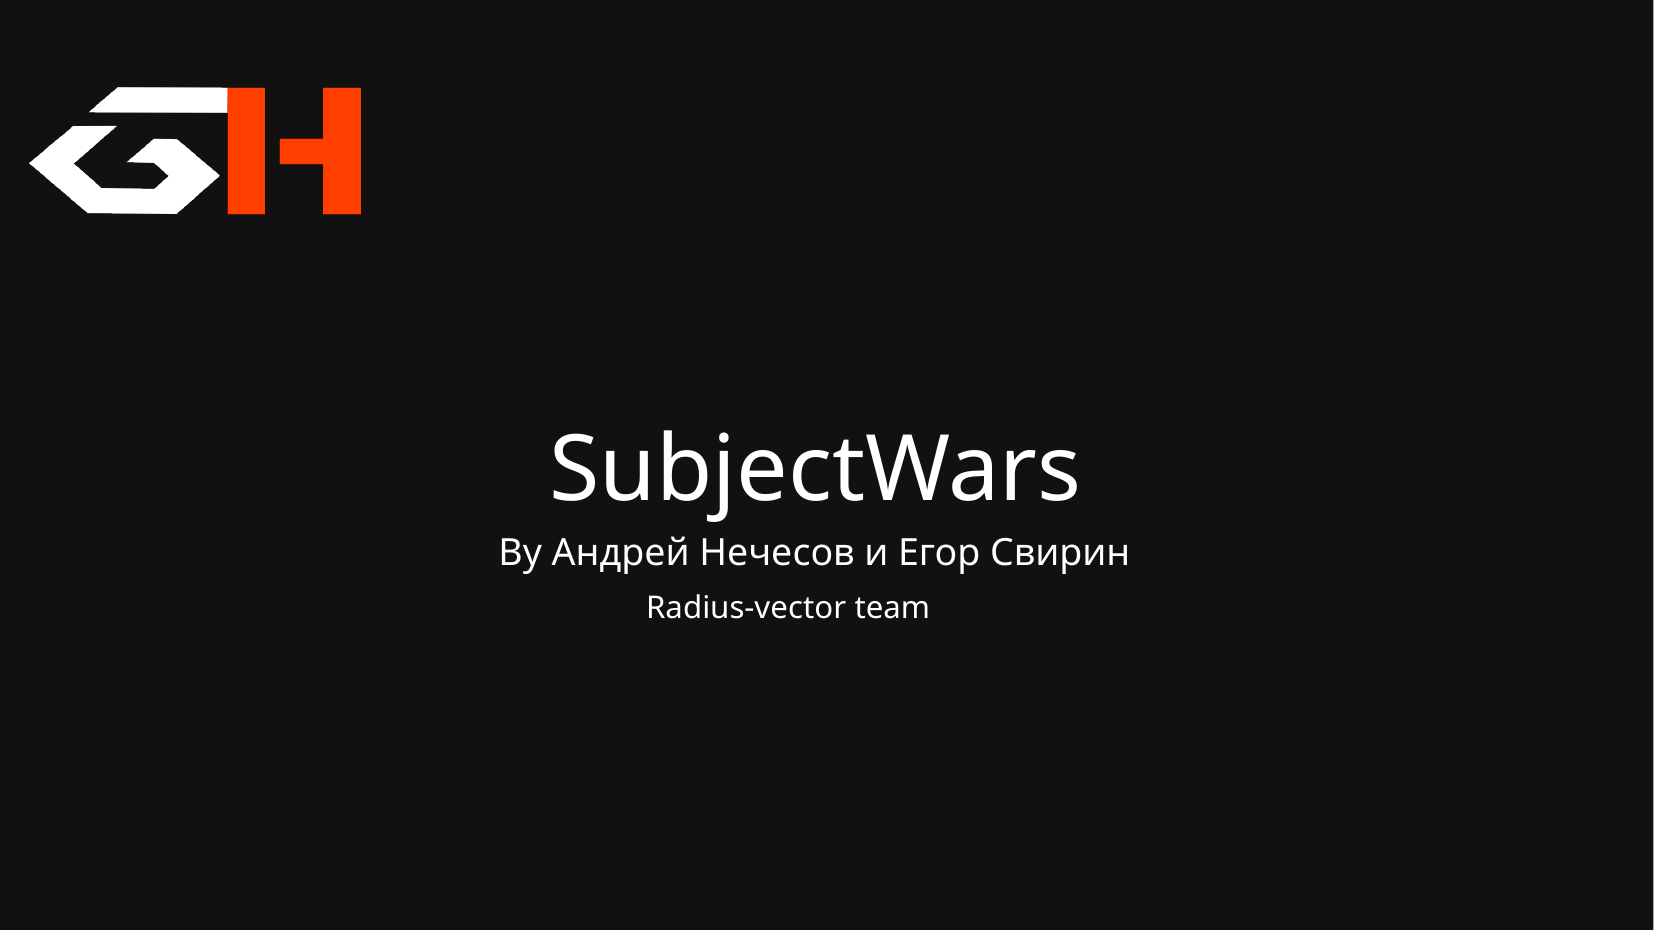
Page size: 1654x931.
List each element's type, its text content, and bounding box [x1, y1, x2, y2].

text_box By Андрей Нечесов и Егор Свирин [347, 518, 1282, 623]
title SubjectWars [71, 375, 1561, 556]
picture [0, 0, 418, 331]
text_box Radius-vector team [631, 578, 987, 631]
